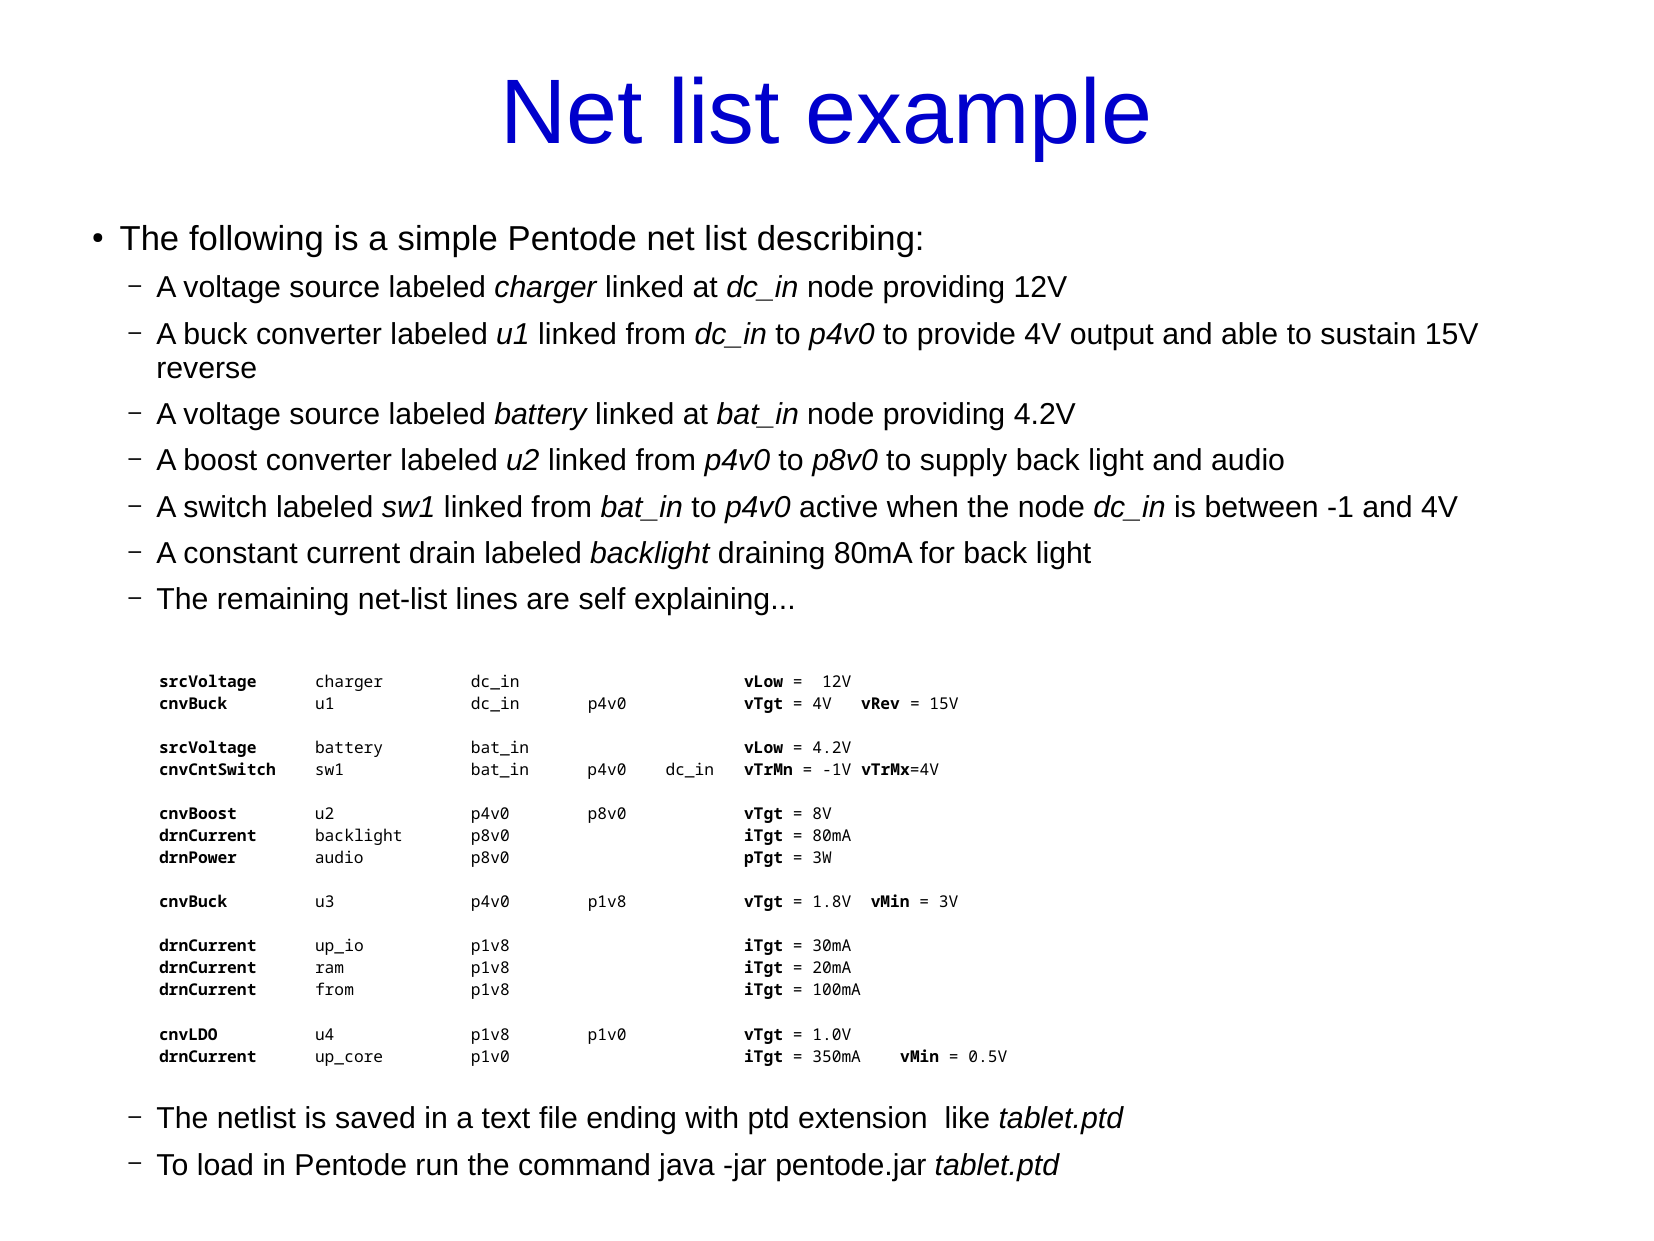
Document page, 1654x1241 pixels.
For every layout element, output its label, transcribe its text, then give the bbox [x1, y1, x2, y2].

list The following is a simple Pentode net list describing: A voltage source labeled charger linked at dc_in node providing 12V A buck converter labeled u1 linked from dc_in to p4v0 to provide 4V output and able to sustain 15V reverse A voltage source labeled battery linked at bat_in node providing 4.2V A boost converter labeled u2 linked from p4v0 to p8v0 to supply back light and audio A switch labeled sw1 linked from bat_in to p4v0 active when the node dc_in is between -1 and 4V A constant current drain labeled backlight draining 80mA for back light The remaining net-list lines are self explaining... srcVoltage charger dc_in vLow = 12V cnvBuck u1 dc_in p4v0 vTgt = 4V vRev = 15V srcVoltage battery bat_in vLow = 4.2V cnvCntSwitch sw1 bat_in p4v0 dc_in vTrMn = -1V vTrMx=4V cnvBoost u2 p4v0 p8v0 vTgt = 8V drnCurrent backlight p8v0 iTgt = 80mA drnPower audio p8v0 pTgt = 3W cnvBuck u3 p4v0 p1v8 vTgt = 1.8V vMin = 3V drnCurrent up_io p1v8 iTgt = 30mA drnCurrent ram p1v8 iTgt = 20mA drnCurrent from p1v8 iTgt = 100mA cnvLDO u4 p1v8 p1v0 vTgt = 1.0V drnCurrent up_core p1v0 iTgt = 350mA vMin = 0.5V The netlist is saved in a text file ending with ptd extension like tablet.ptd To load in Pentode run the command java -jar pentode.jar tablet.ptd [82, 219, 1571, 1183]
title Net list example [82, 8, 1571, 216]
